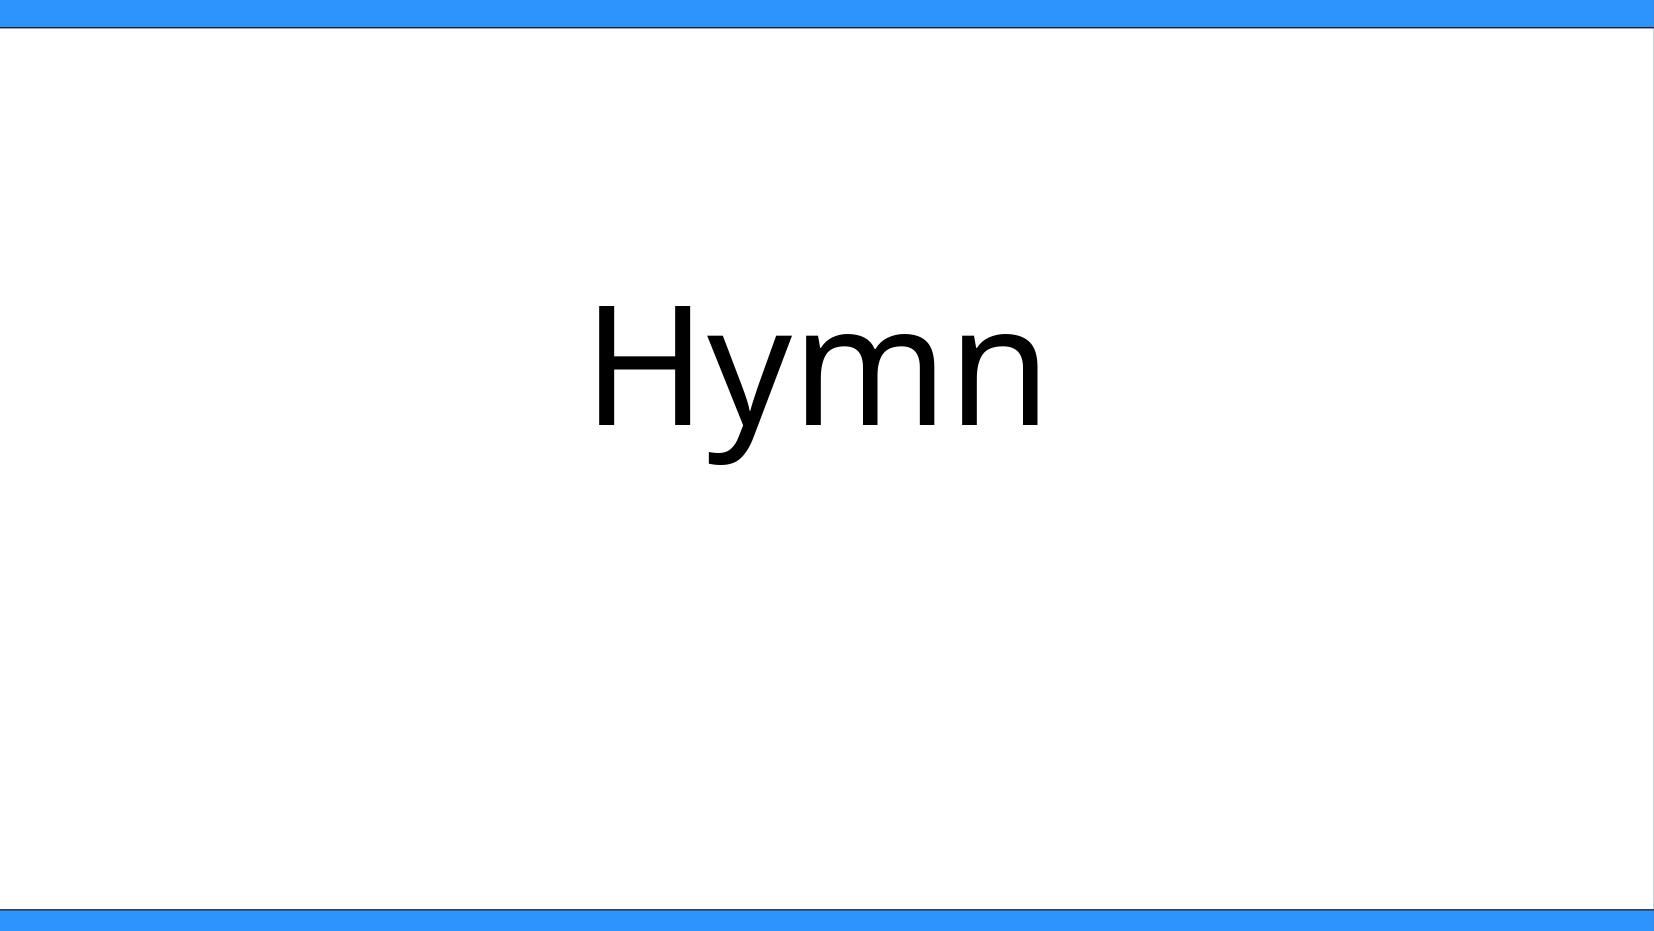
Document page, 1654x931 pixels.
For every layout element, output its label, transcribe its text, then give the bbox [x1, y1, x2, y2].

text_box Hymn [105, 240, 1531, 477]
picture [0, 0, 1654, 931]
